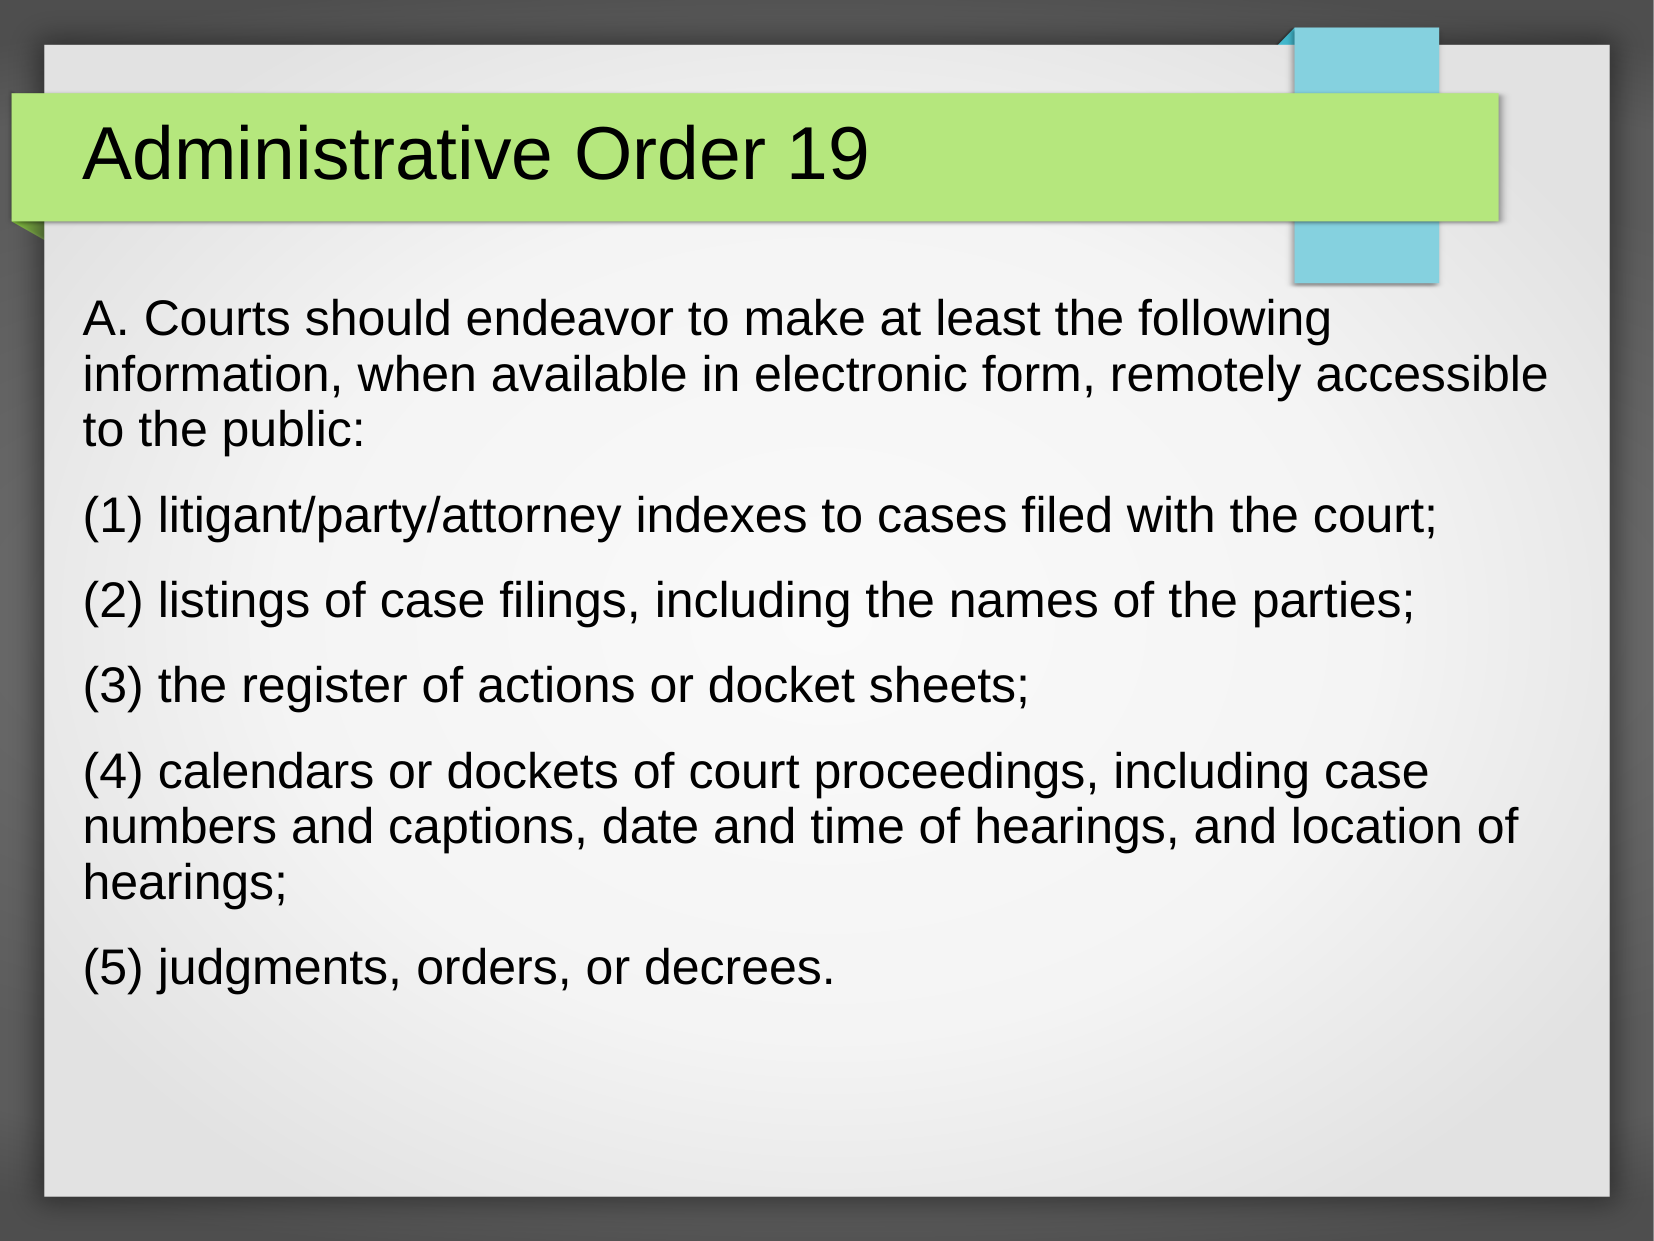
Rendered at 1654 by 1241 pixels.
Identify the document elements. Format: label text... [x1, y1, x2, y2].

list A. Courts should endeavor to make at least the following information, when available in electronic form, remotely accessible to the public: (1) litigant/party/attorney indexes to cases filed with the court; (2) listings of case filings, including the names of the parties; (3) the register of actions or docket sheets; (4) calendars or dockets of court proceedings, including case numbers and captions, date and time of hearings, and location of hearings; (5) judgments, orders, or decrees. [82, 290, 1571, 1010]
picture [0, 0, 1654, 1241]
title Administrative Order 19 [82, 94, 1264, 213]
